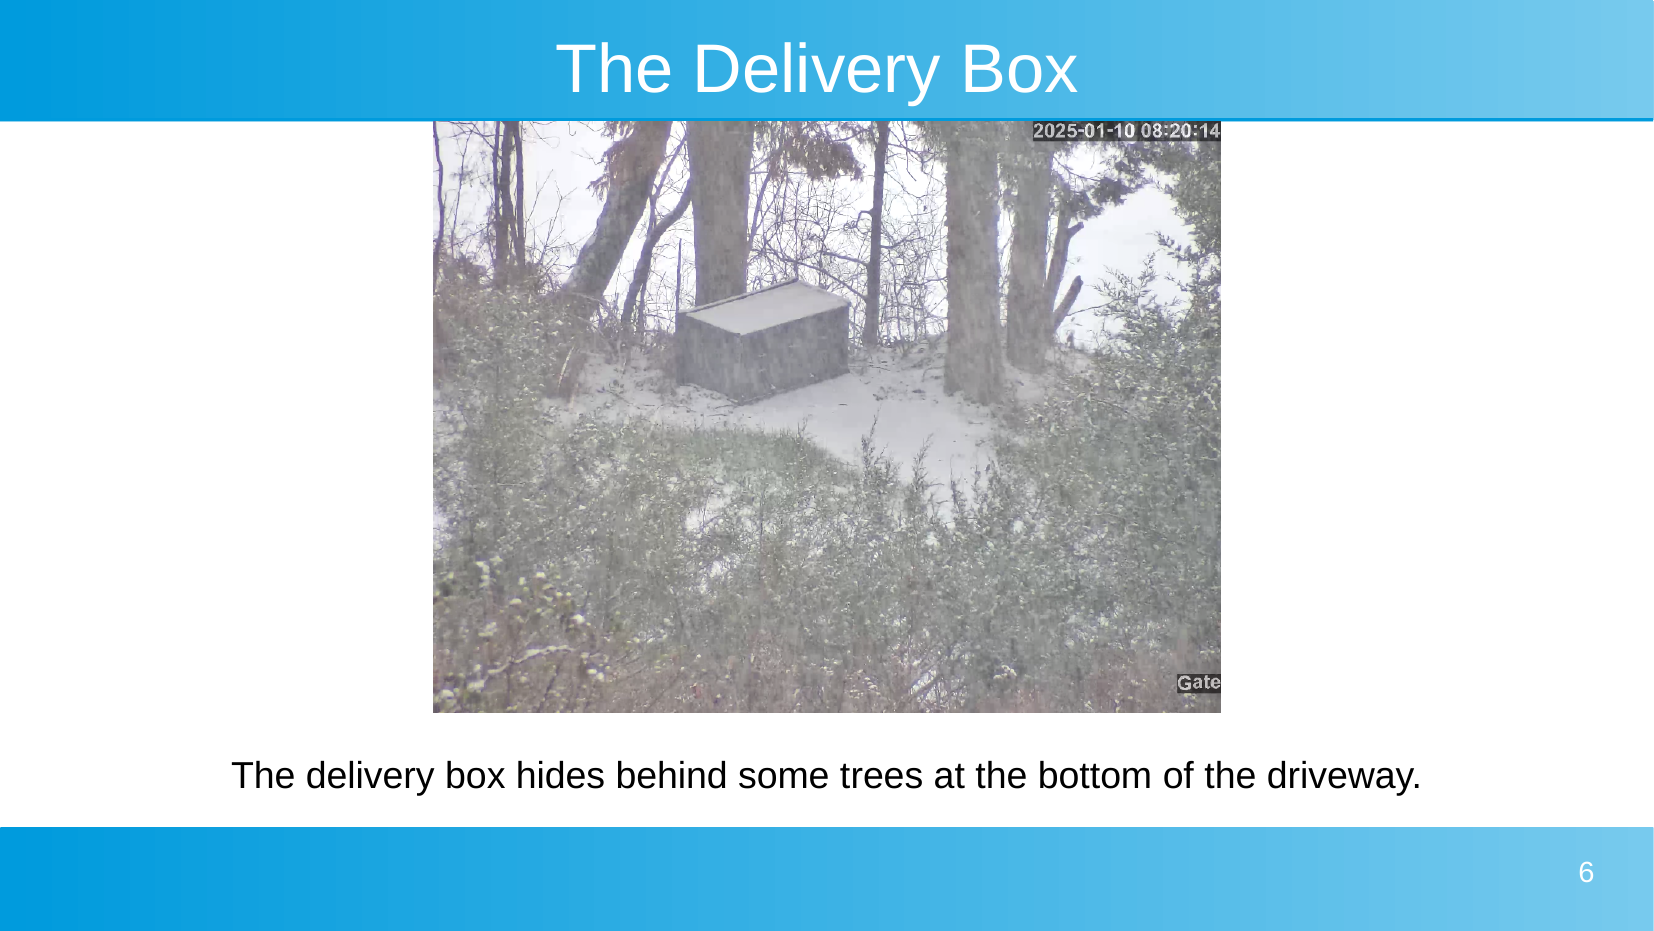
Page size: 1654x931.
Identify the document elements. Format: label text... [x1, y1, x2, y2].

title The Delivery Box [59, 29, 1595, 108]
text_box The delivery box hides behind some trees at the bottom of the driveway. [193, 747, 1461, 847]
picture [433, 122, 1221, 713]
